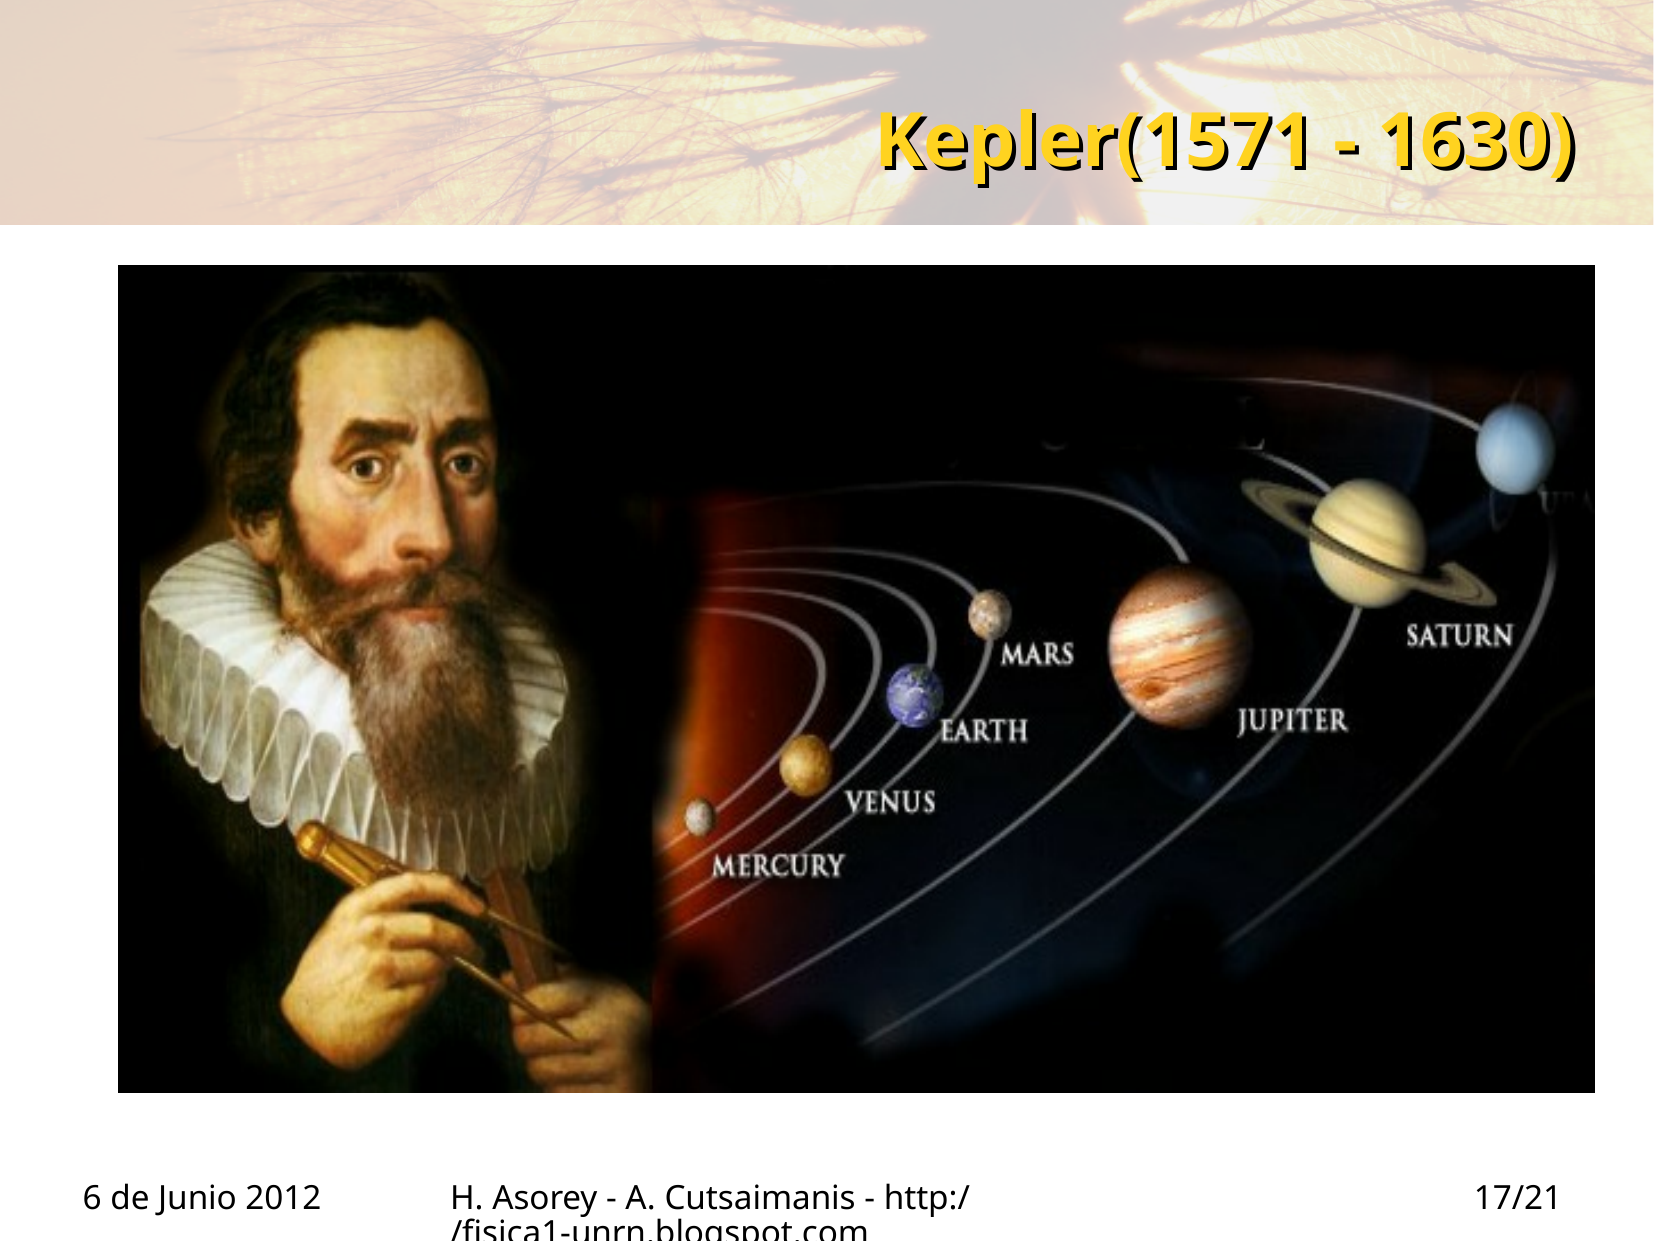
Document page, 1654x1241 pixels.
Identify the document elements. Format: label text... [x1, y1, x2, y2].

title Kepler(1571 - 1630) [86, 49, 1576, 226]
picture [0, 0, 1654, 225]
picture [118, 265, 1595, 1093]
